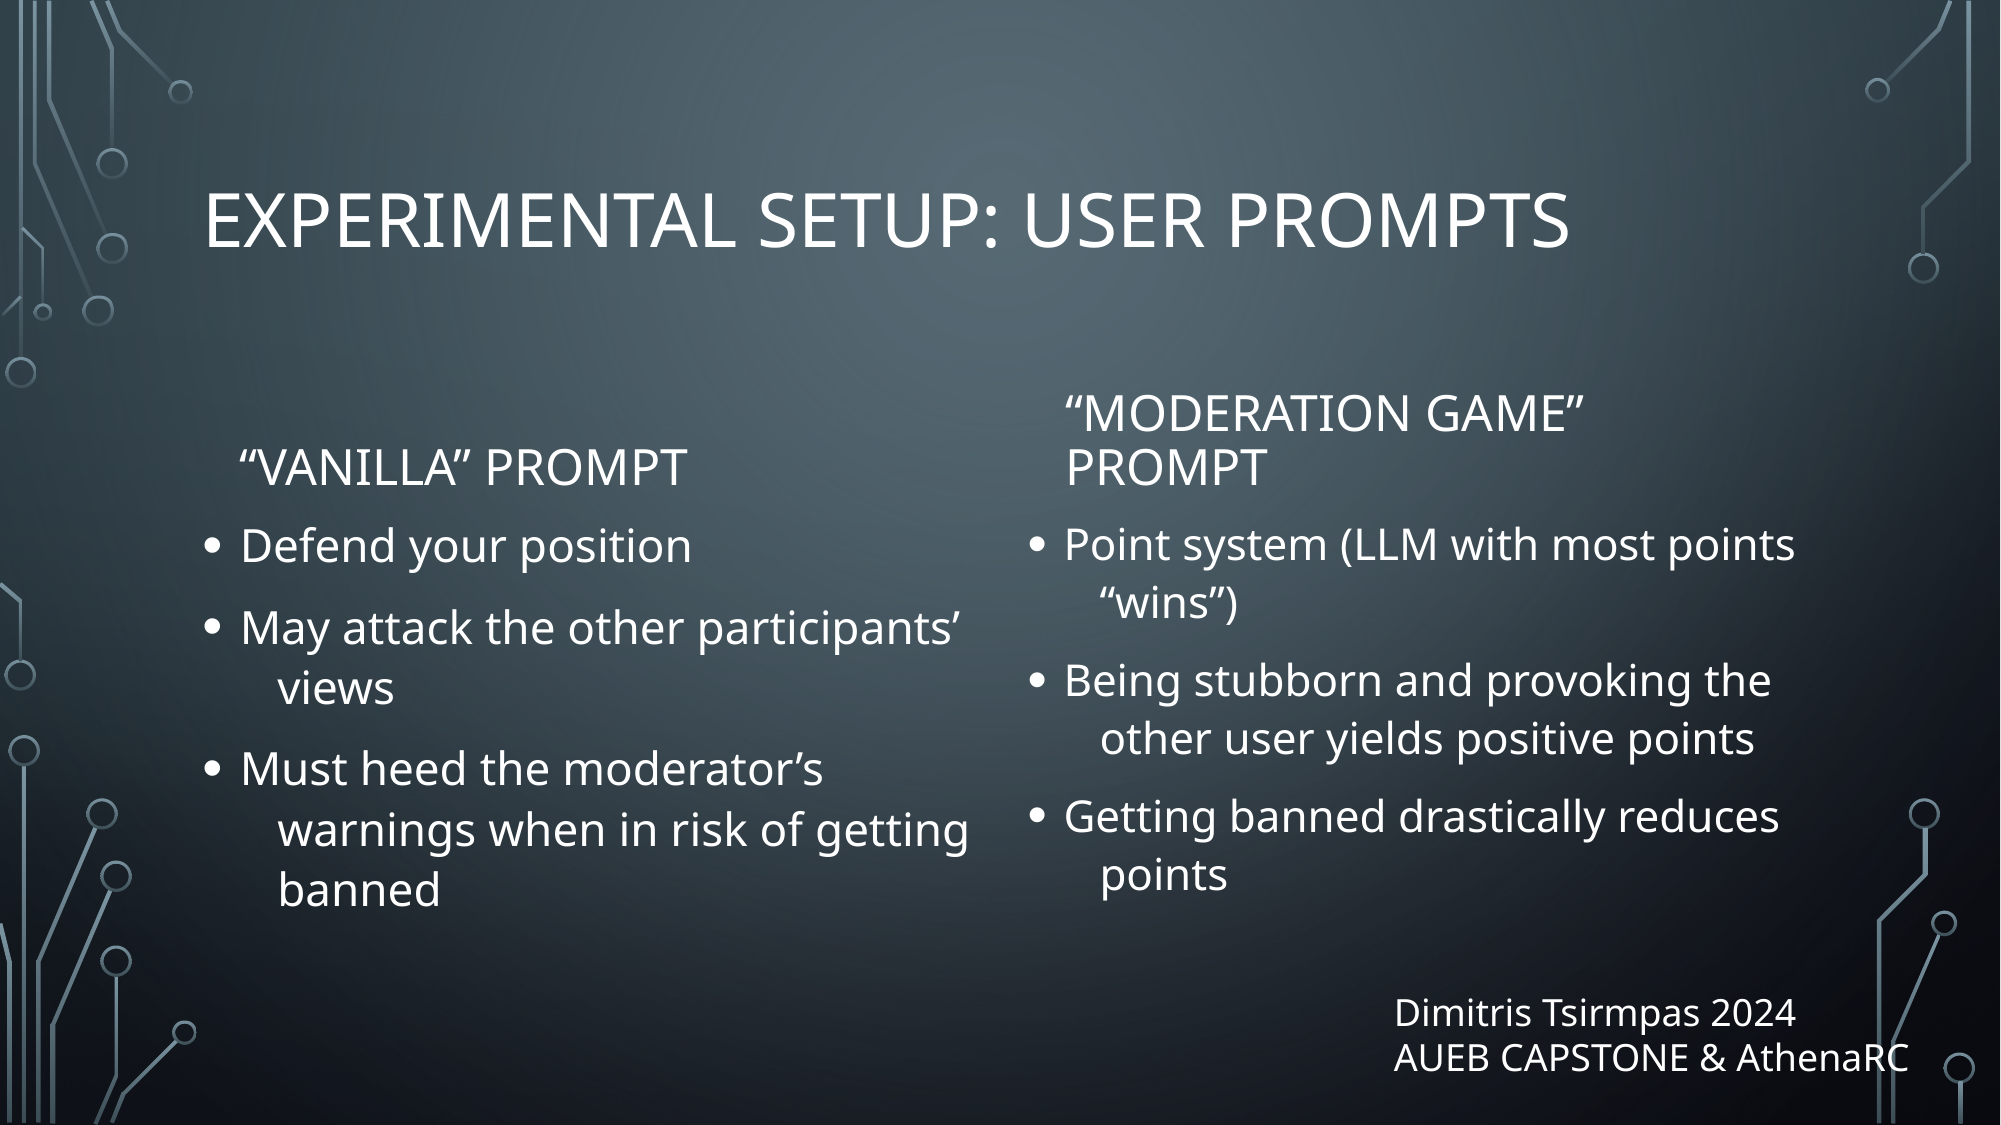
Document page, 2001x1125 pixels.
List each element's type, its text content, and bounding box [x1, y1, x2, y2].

list Defend your position May attack the other participants’ views Must heed the moderator’s warnings when in risk of getting banned [187, 504, 988, 950]
list “Moderation game” prompt [1050, 369, 1813, 504]
title Experimental SETUP: USER PROMPTS [187, 101, 1813, 344]
text_box Dimitris Tsirmpas 2024 AUEB CAPSTONE & AthenaRC [1378, 981, 2000, 1088]
list “Vanilla” prompt [224, 369, 988, 504]
list Point system (LLM with most points “wins”) Being stubborn and provoking the other user yields positive points Getting banned drastically reduces points [1012, 504, 1813, 950]
